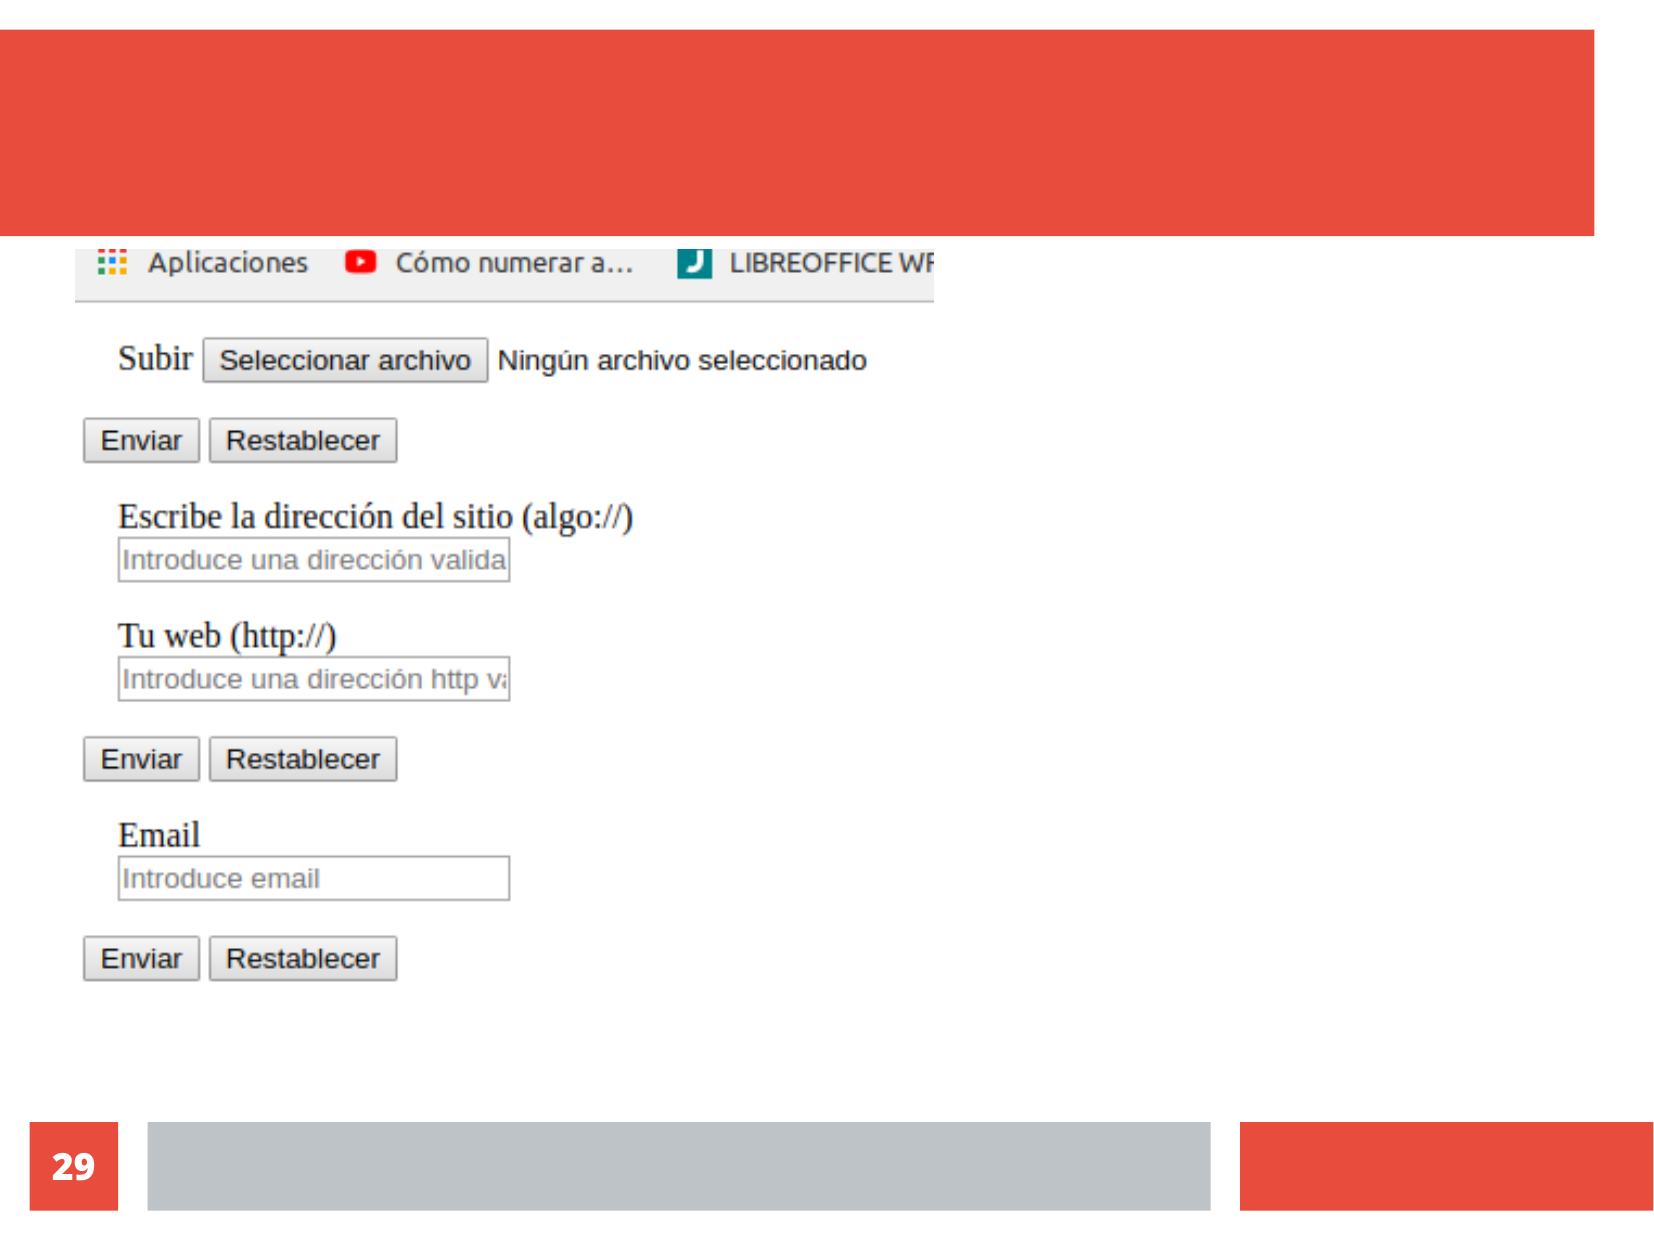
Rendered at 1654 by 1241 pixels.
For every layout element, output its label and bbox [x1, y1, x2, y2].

picture [75, 249, 934, 1075]
